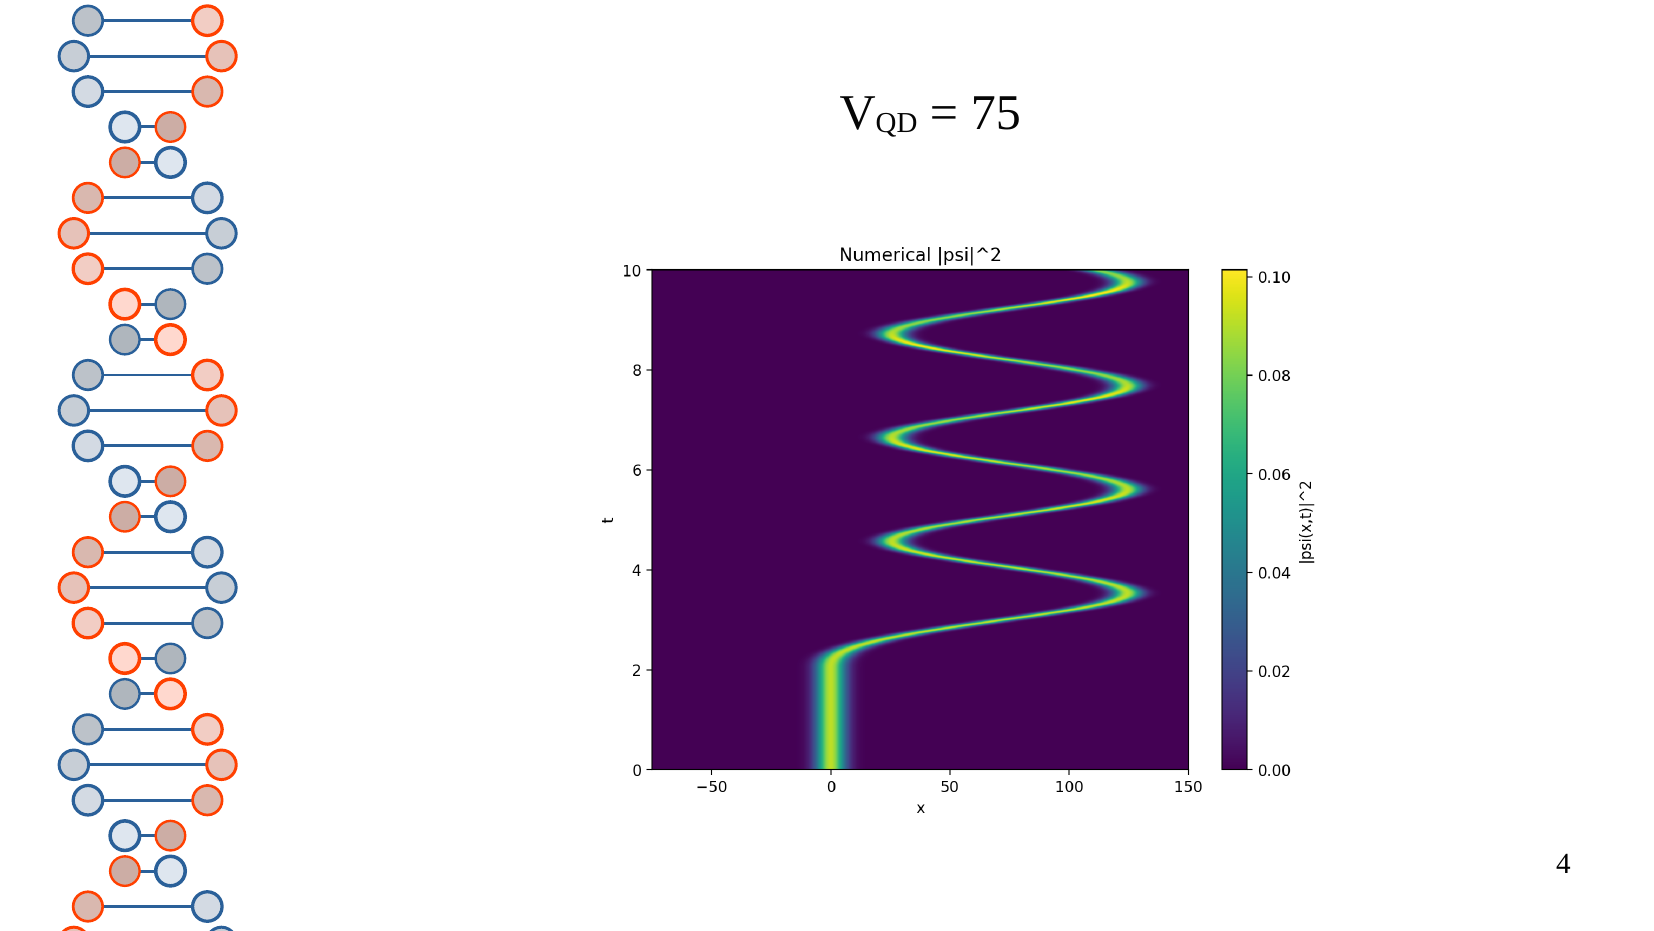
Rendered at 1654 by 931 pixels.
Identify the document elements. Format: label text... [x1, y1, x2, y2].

picture [590, 236, 1323, 827]
title VQD = 75 [265, 35, 1595, 189]
